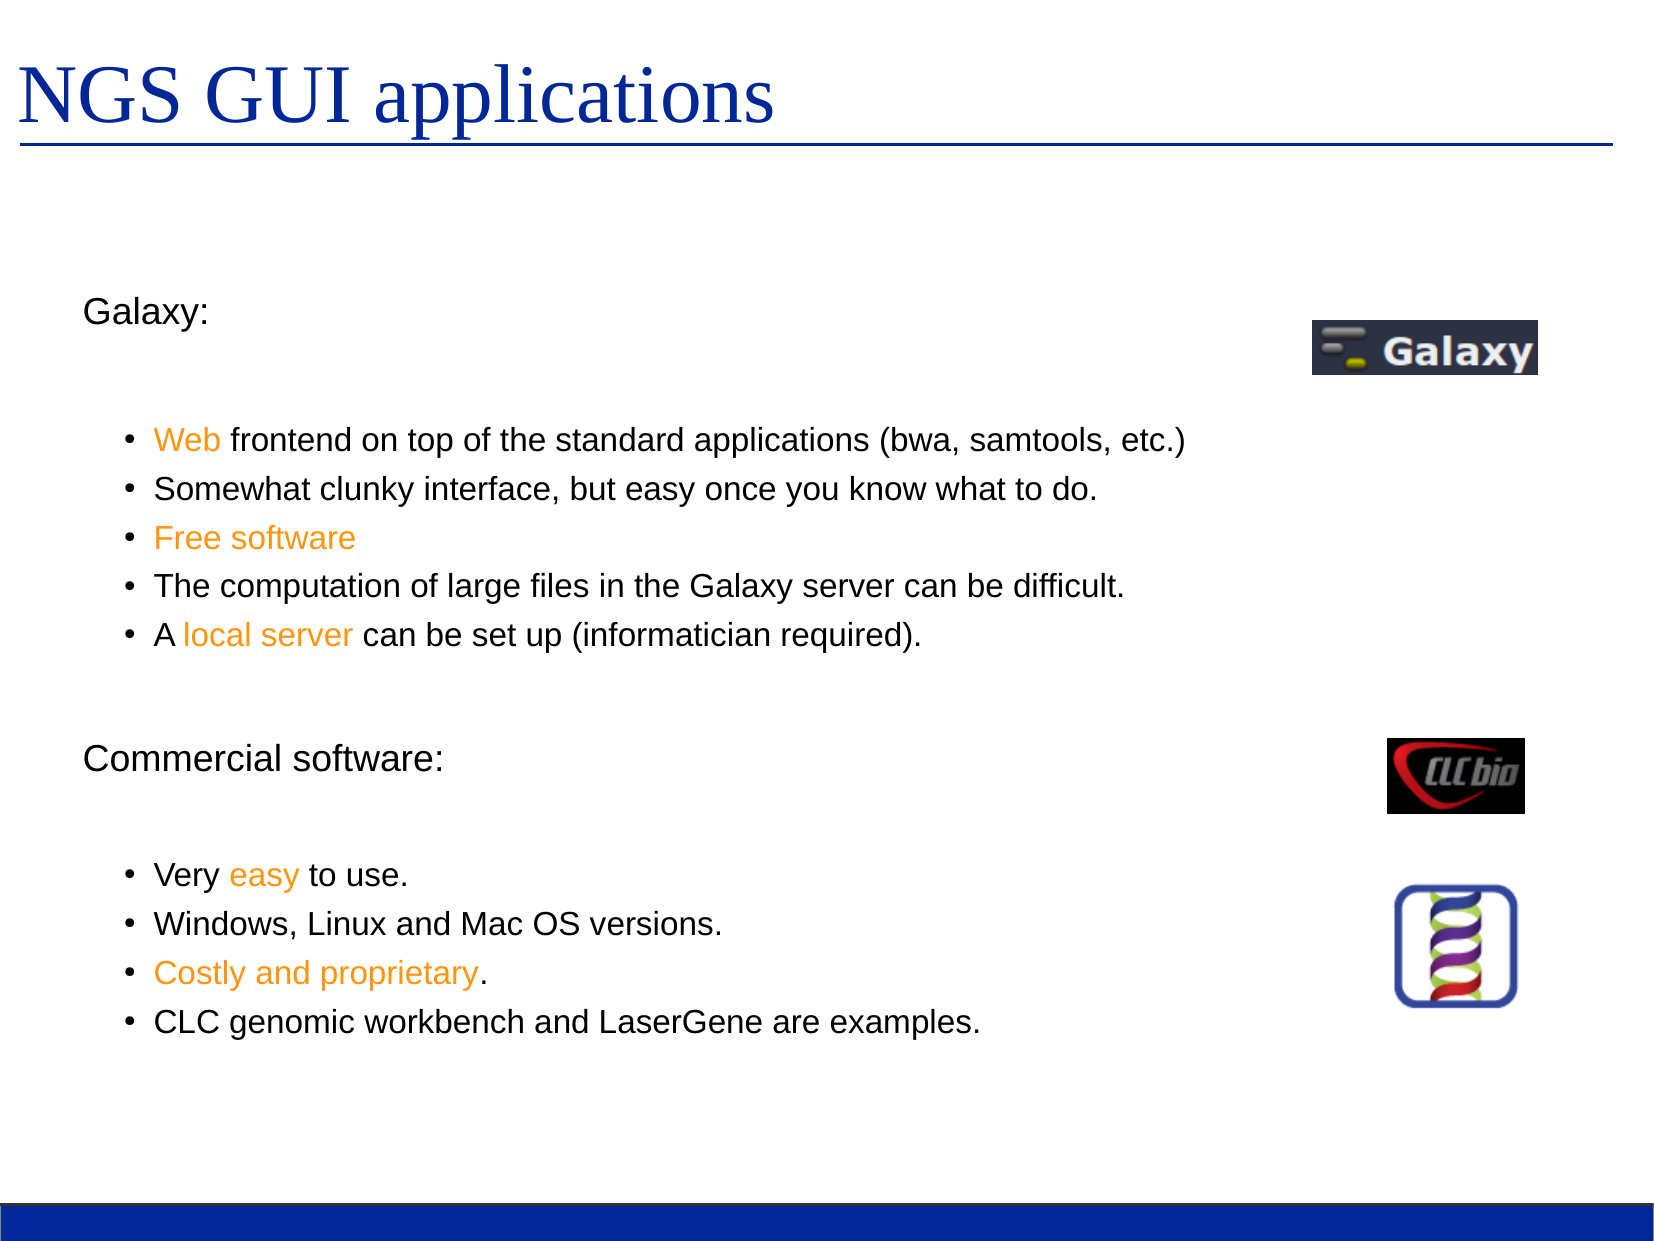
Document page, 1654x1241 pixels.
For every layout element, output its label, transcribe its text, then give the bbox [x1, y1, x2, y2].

list Galaxy: Web frontend on top of the standard applications (bwa, samtools, etc.) Somewhat clunky interface, but easy once you know what to do. Free software The computation of large files in the Galaxy server can be difficult. A local server can be set up (informatician required). Commercial software: Very easy to use. Windows, Linux and Mac OS versions. Costly and proprietary. CLC genomic workbench and LaserGene are examples. [82, 290, 1571, 1109]
title NGS GUI applications [17, 0, 1589, 198]
picture [1312, 320, 1538, 376]
picture [1387, 738, 1525, 814]
picture [1387, 876, 1522, 1013]
